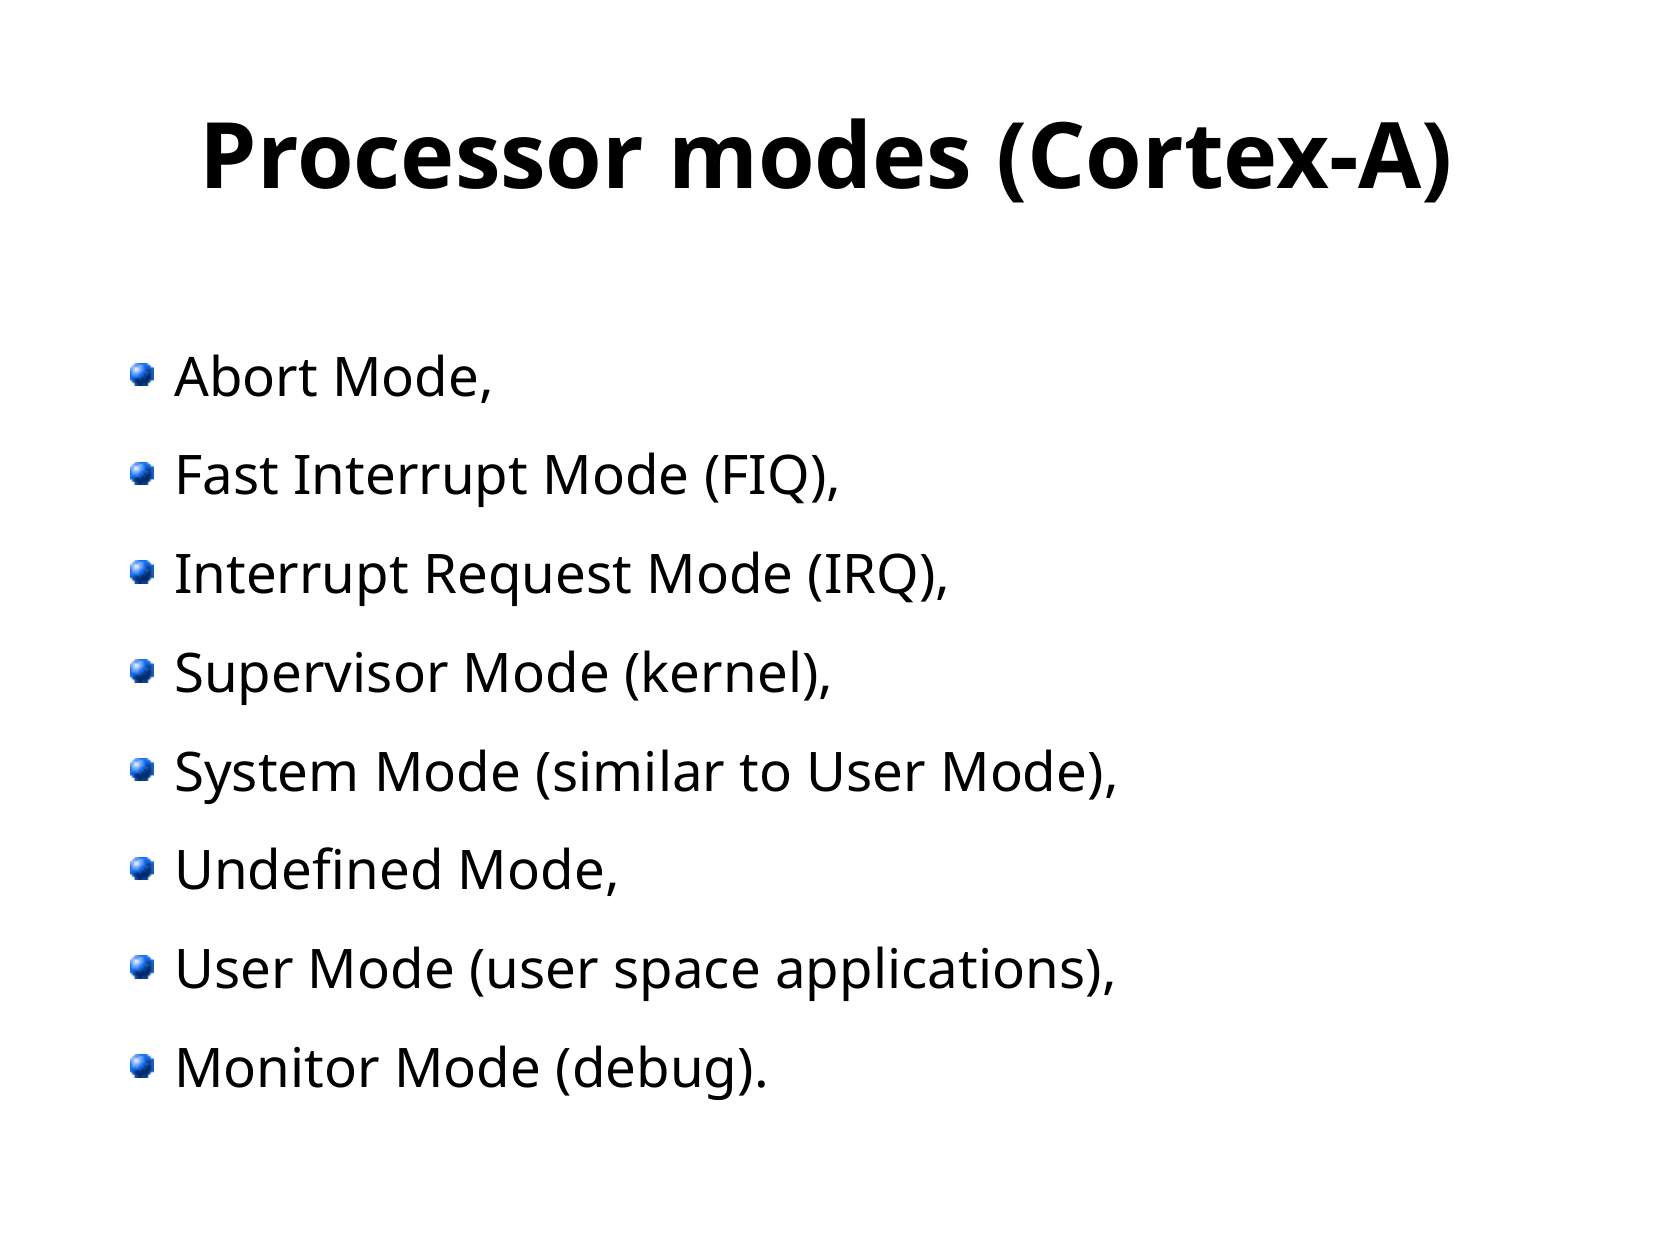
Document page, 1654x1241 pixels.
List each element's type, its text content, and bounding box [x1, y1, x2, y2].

list Abort Mode, Fast Interrupt Mode (FIQ), Interrupt Request Mode (IRQ), Supervisor Mode (kernel), System Mode (similar to User Mode), Undefined Mode, User Mode (user space applications), Monitor Mode (debug). [82, 337, 1571, 1109]
title Processor modes (Cortex-A) [82, 49, 1571, 257]
